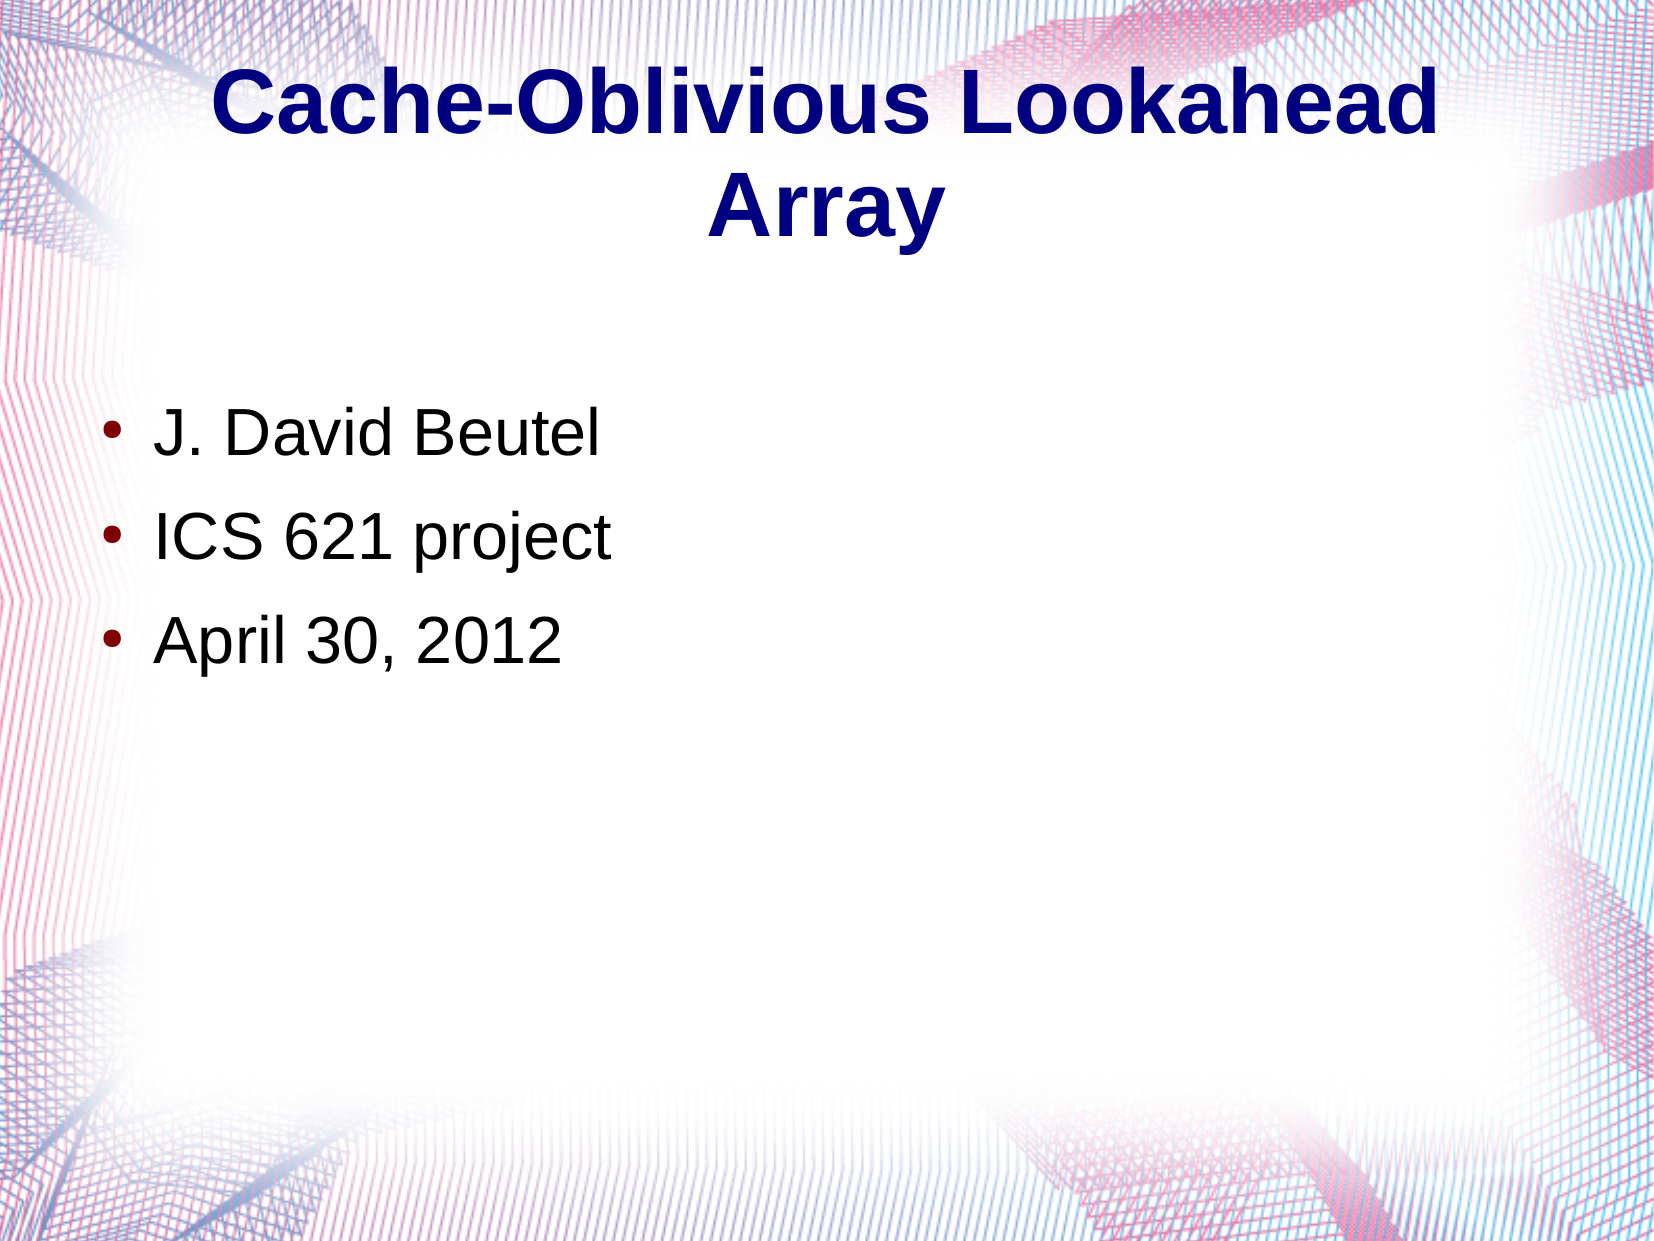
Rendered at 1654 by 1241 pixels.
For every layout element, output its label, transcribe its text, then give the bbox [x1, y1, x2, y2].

title Cache-Oblivious Lookahead Array [82, 49, 1571, 257]
list J. David Beutel ICS 621 project April 30, 2012 [82, 290, 1571, 1094]
picture [0, 0, 1654, 1241]
